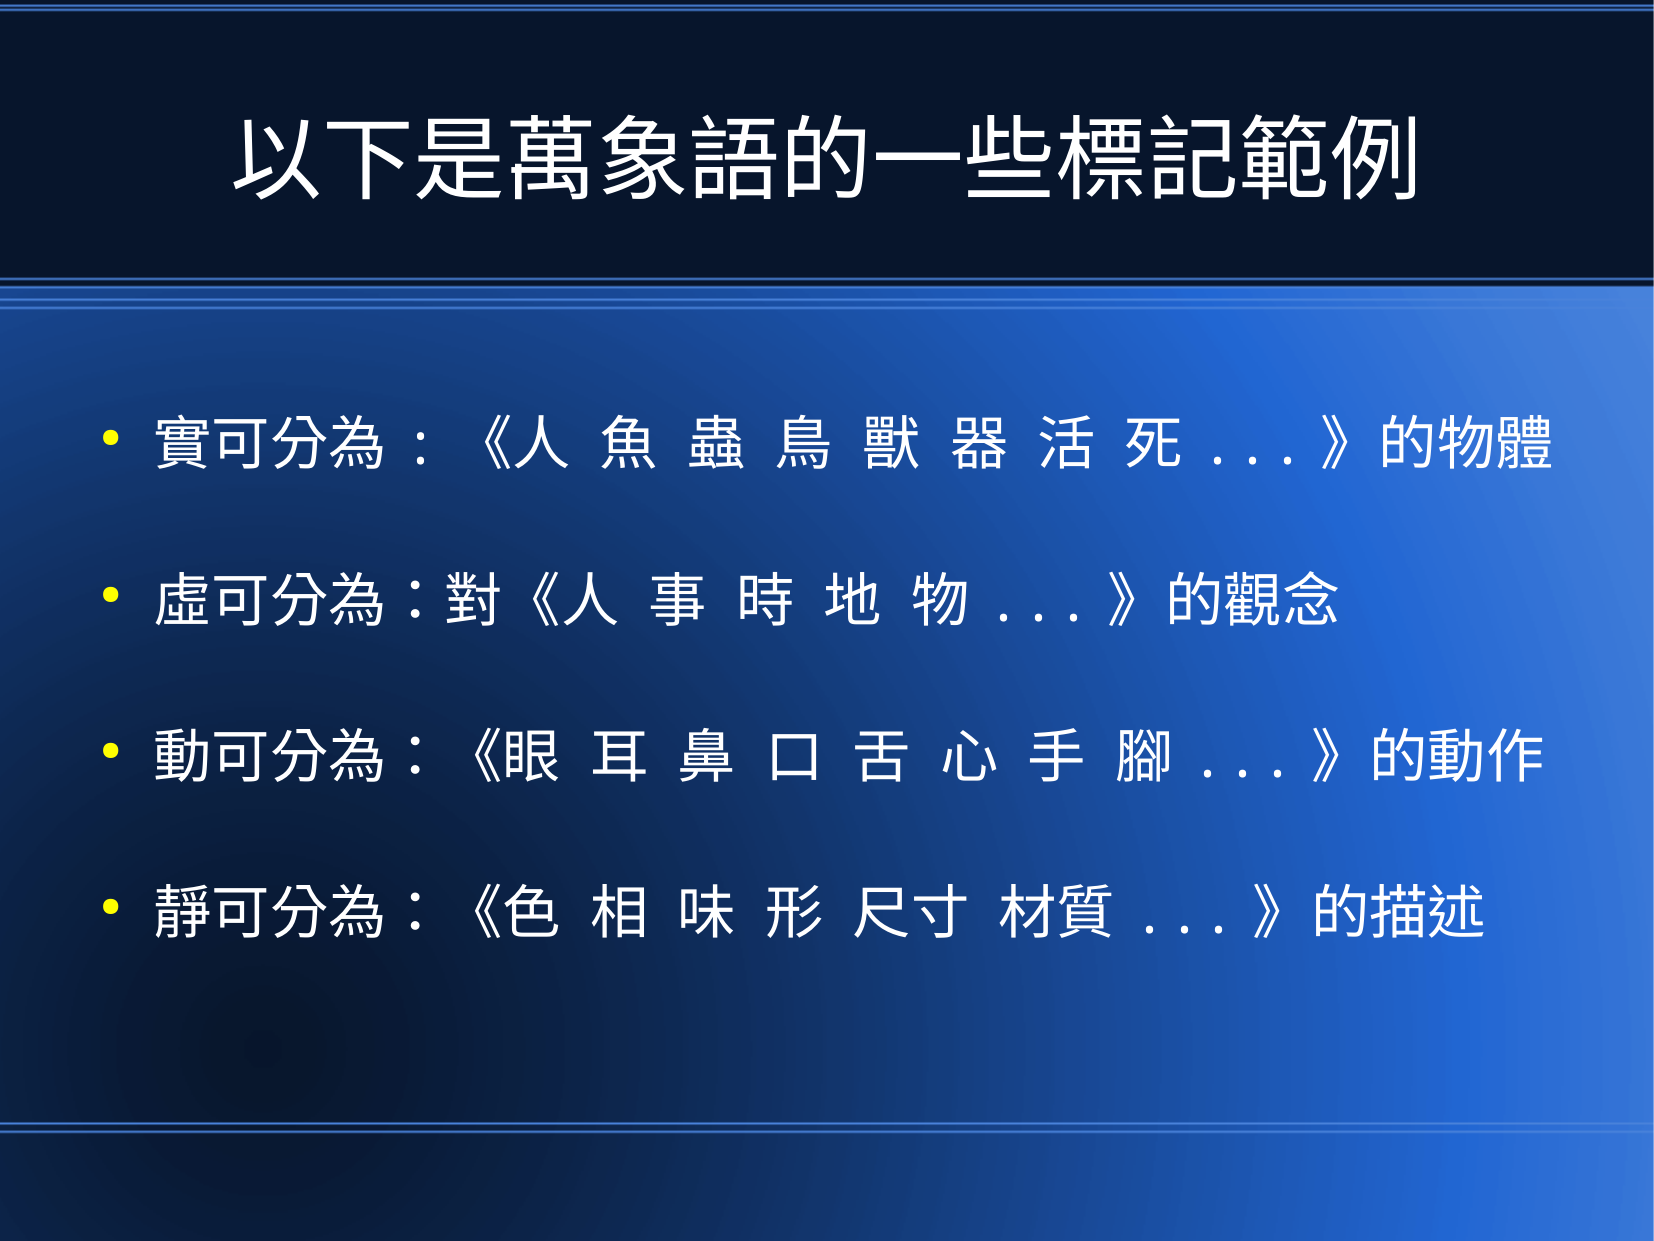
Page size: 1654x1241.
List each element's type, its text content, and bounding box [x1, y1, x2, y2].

list 實可分為:《人 魚 蟲 鳥 獸 器 活 死...》的物體 虛可分為：對《人 事 時 地 物...》的觀念 動可分為：《眼 耳 鼻 口 舌 心 手 腳...》的動作 靜可分為：《色 相 味 形 尺寸 材質...》的描述 [82, 355, 1571, 1241]
title 以下是萬象語的一些標記範例 [82, 49, 1571, 257]
picture [0, 0, 1654, 1241]
